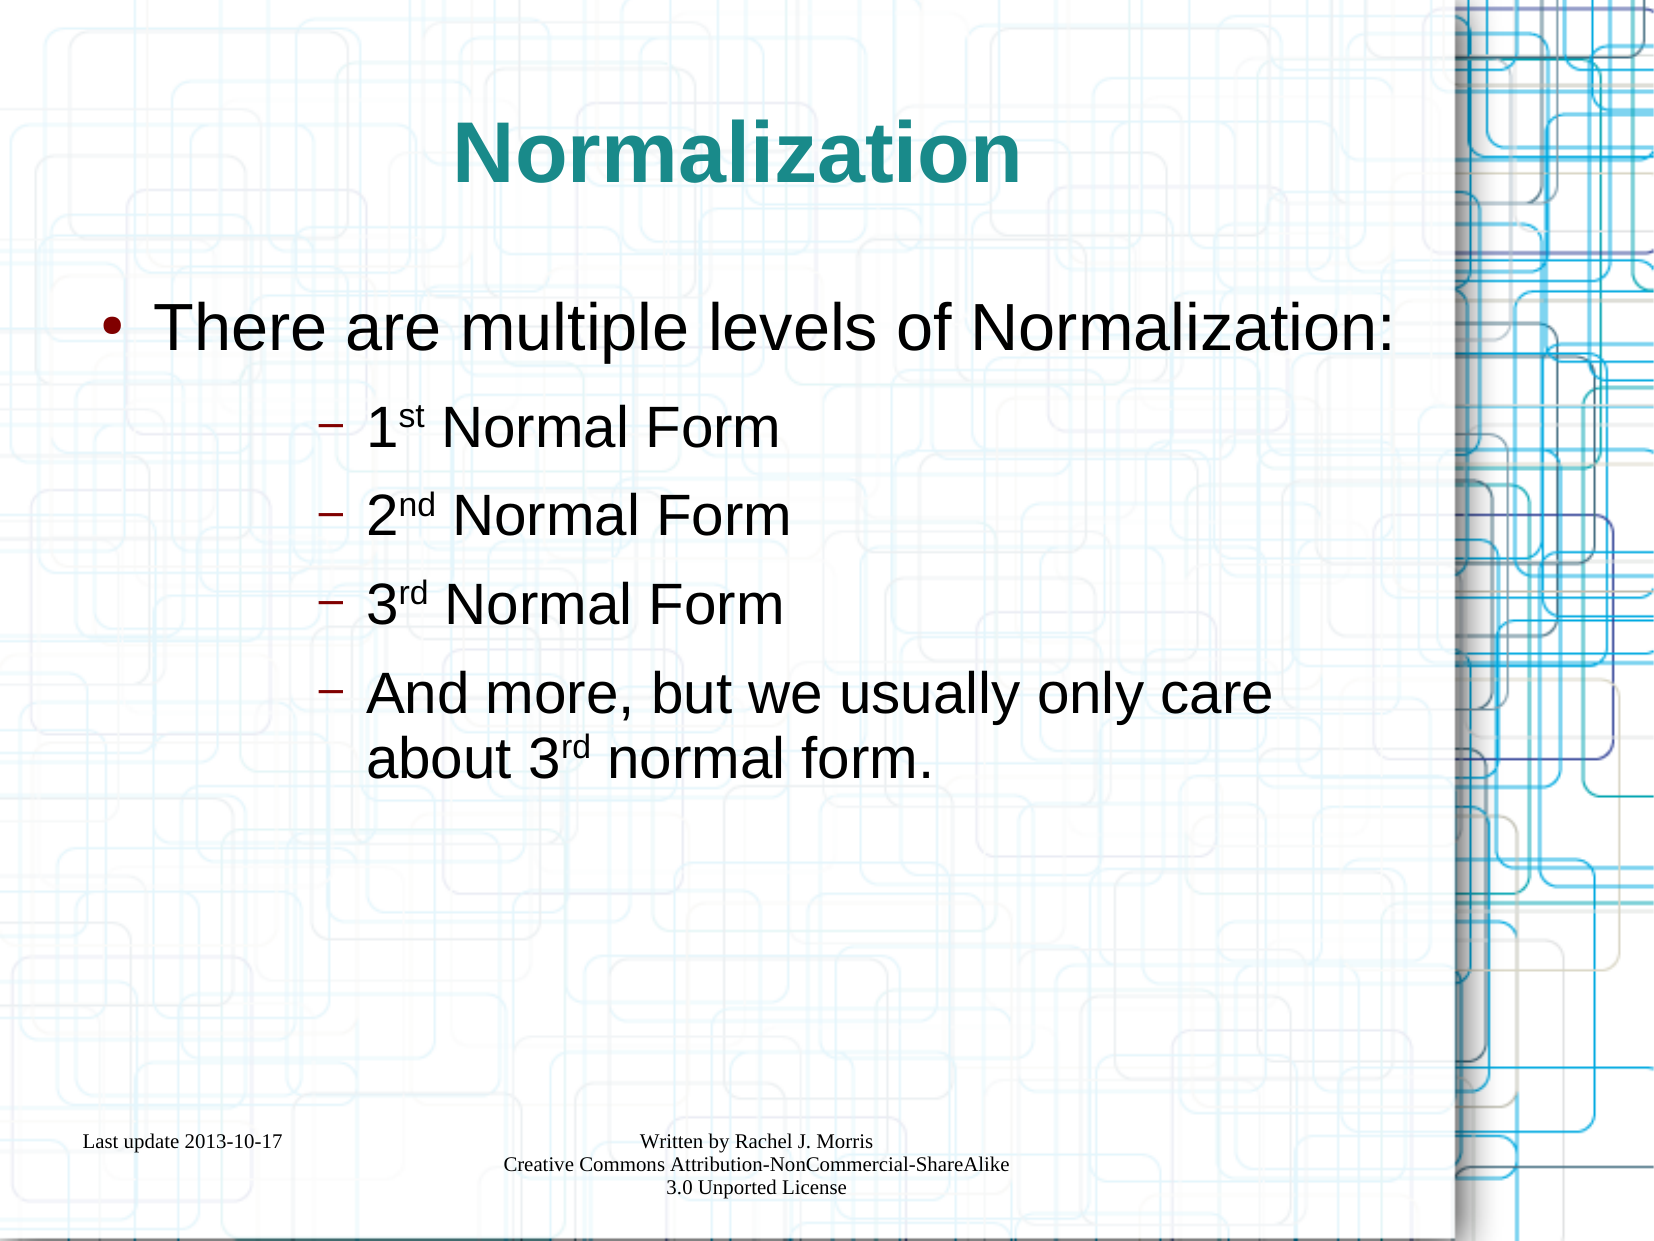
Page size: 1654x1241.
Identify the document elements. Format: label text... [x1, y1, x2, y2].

title Normalization [59, 49, 1418, 257]
picture [0, 0, 1654, 1241]
list There are multiple levels of Normalization: 1st Normal Form 2nd Normal Form 3rd Normal Form And more, but we usually only care about 3rd normal form. [82, 290, 1418, 1010]
